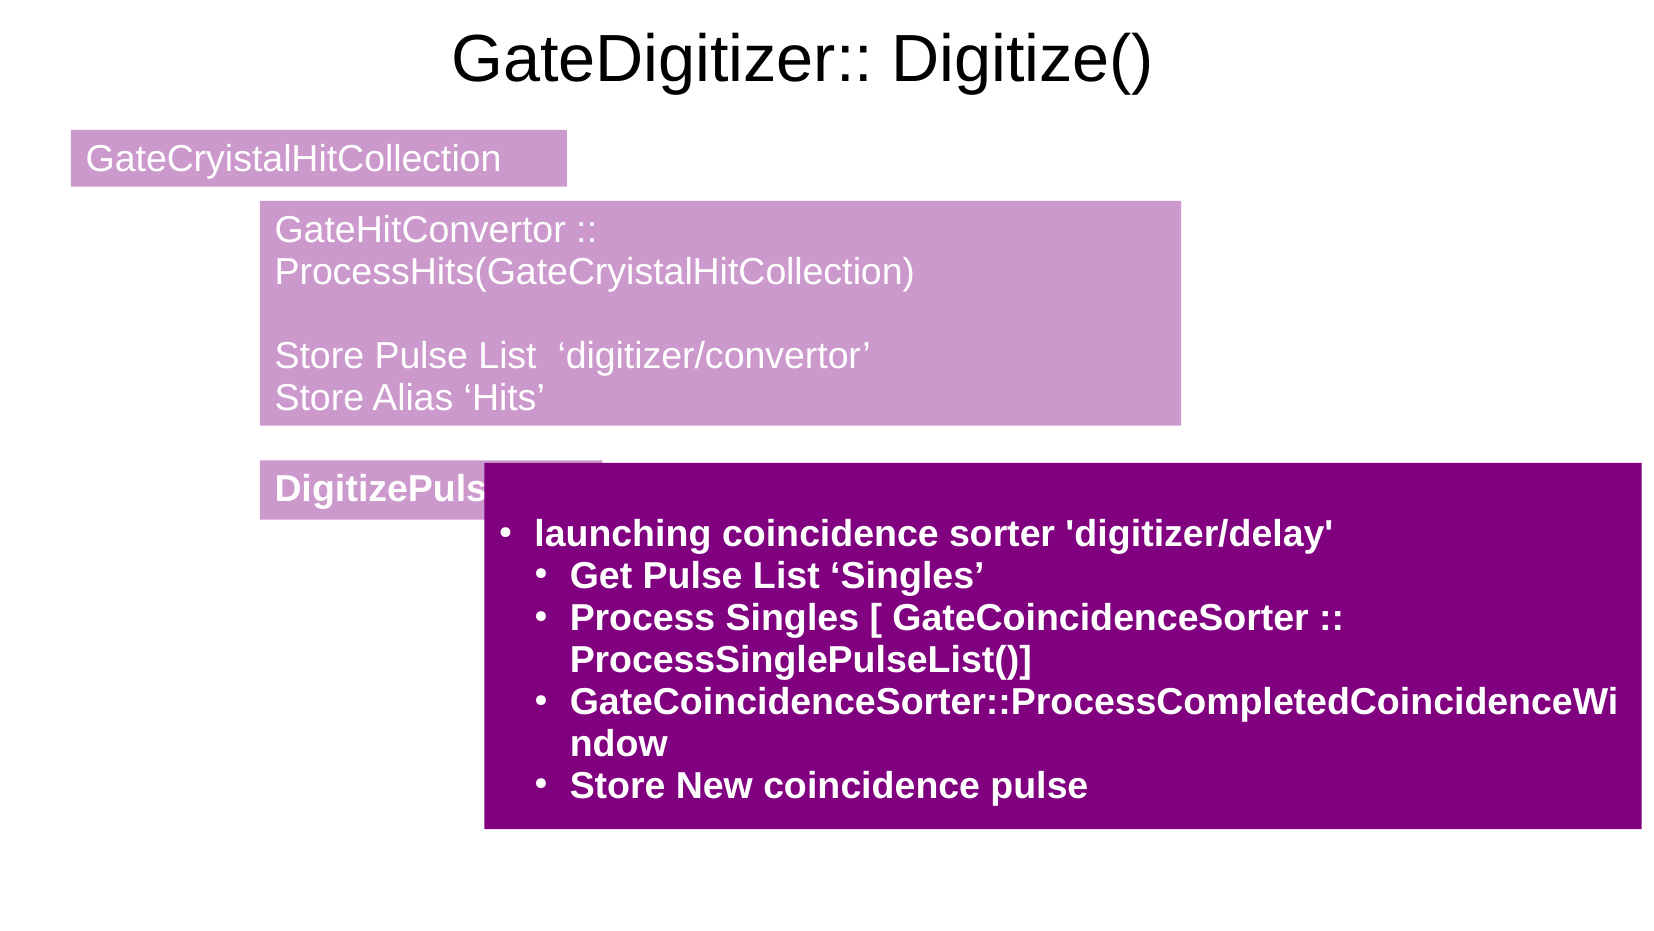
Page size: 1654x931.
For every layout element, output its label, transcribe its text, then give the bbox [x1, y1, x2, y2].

title GateDigitizer:: Digitize() [59, 20, 1548, 96]
text_box launching coincidence sorter 'digitizer/delay' Get Pulse List ‘Singles’ Process Singles [ GateCoincidenceSorter :: ProcessSinglePulseList()] GateCoincidenceSorter::ProcessCompletedCoincidenceWindow Store New coincidence pulse [484, 462, 1642, 830]
text_box GateCryistalHitCollection [70, 129, 567, 187]
text_box DigitizePulses(); [259, 460, 603, 520]
text_box GateHitConvertor :: ProcessHits(GateCryistalHitCollection) Store Pulse List ‘digitizer/convertor’ Store Alias ‘Hits’ [259, 200, 1182, 426]
